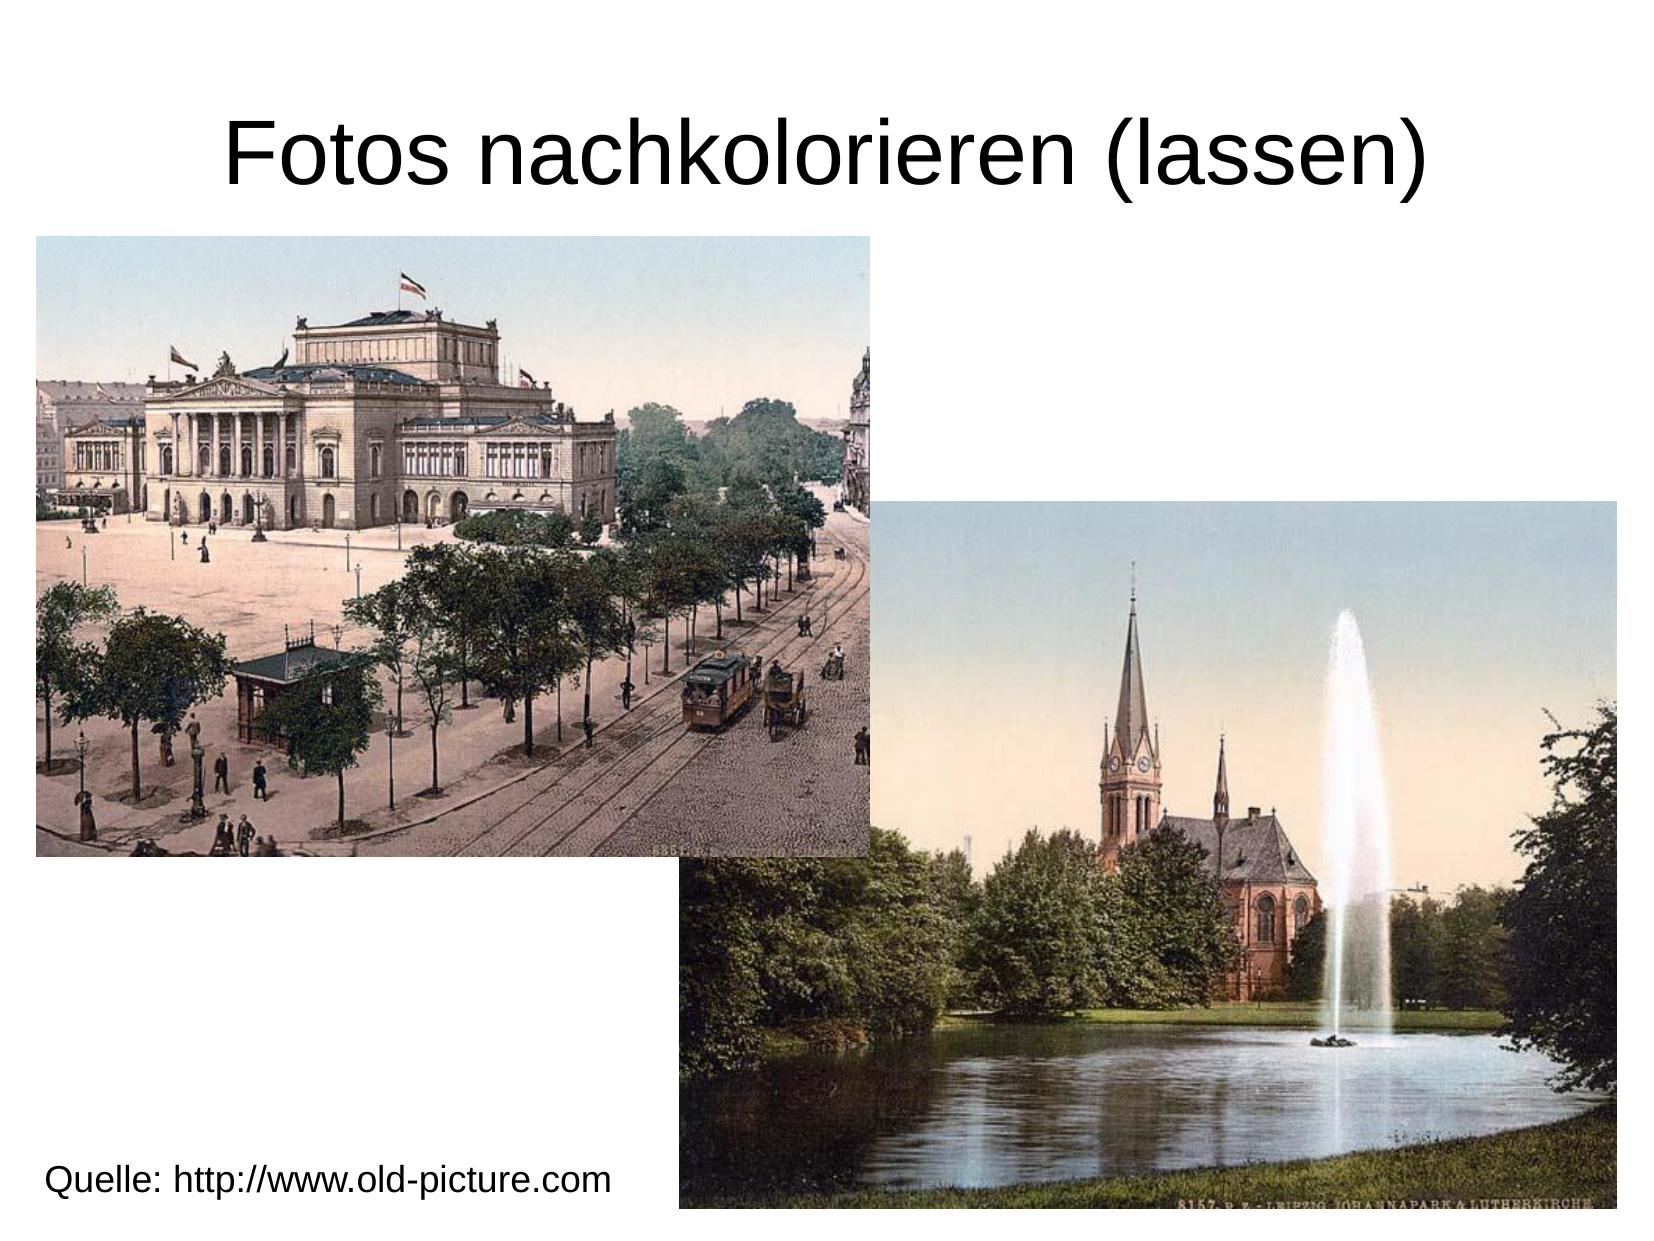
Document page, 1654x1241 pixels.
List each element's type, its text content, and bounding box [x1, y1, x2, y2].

text_box Quelle: http://www.old-picture.com [29, 1151, 680, 1234]
title Fotos nachkolorieren (lassen) [82, 49, 1571, 257]
picture [36, 236, 1617, 1209]
